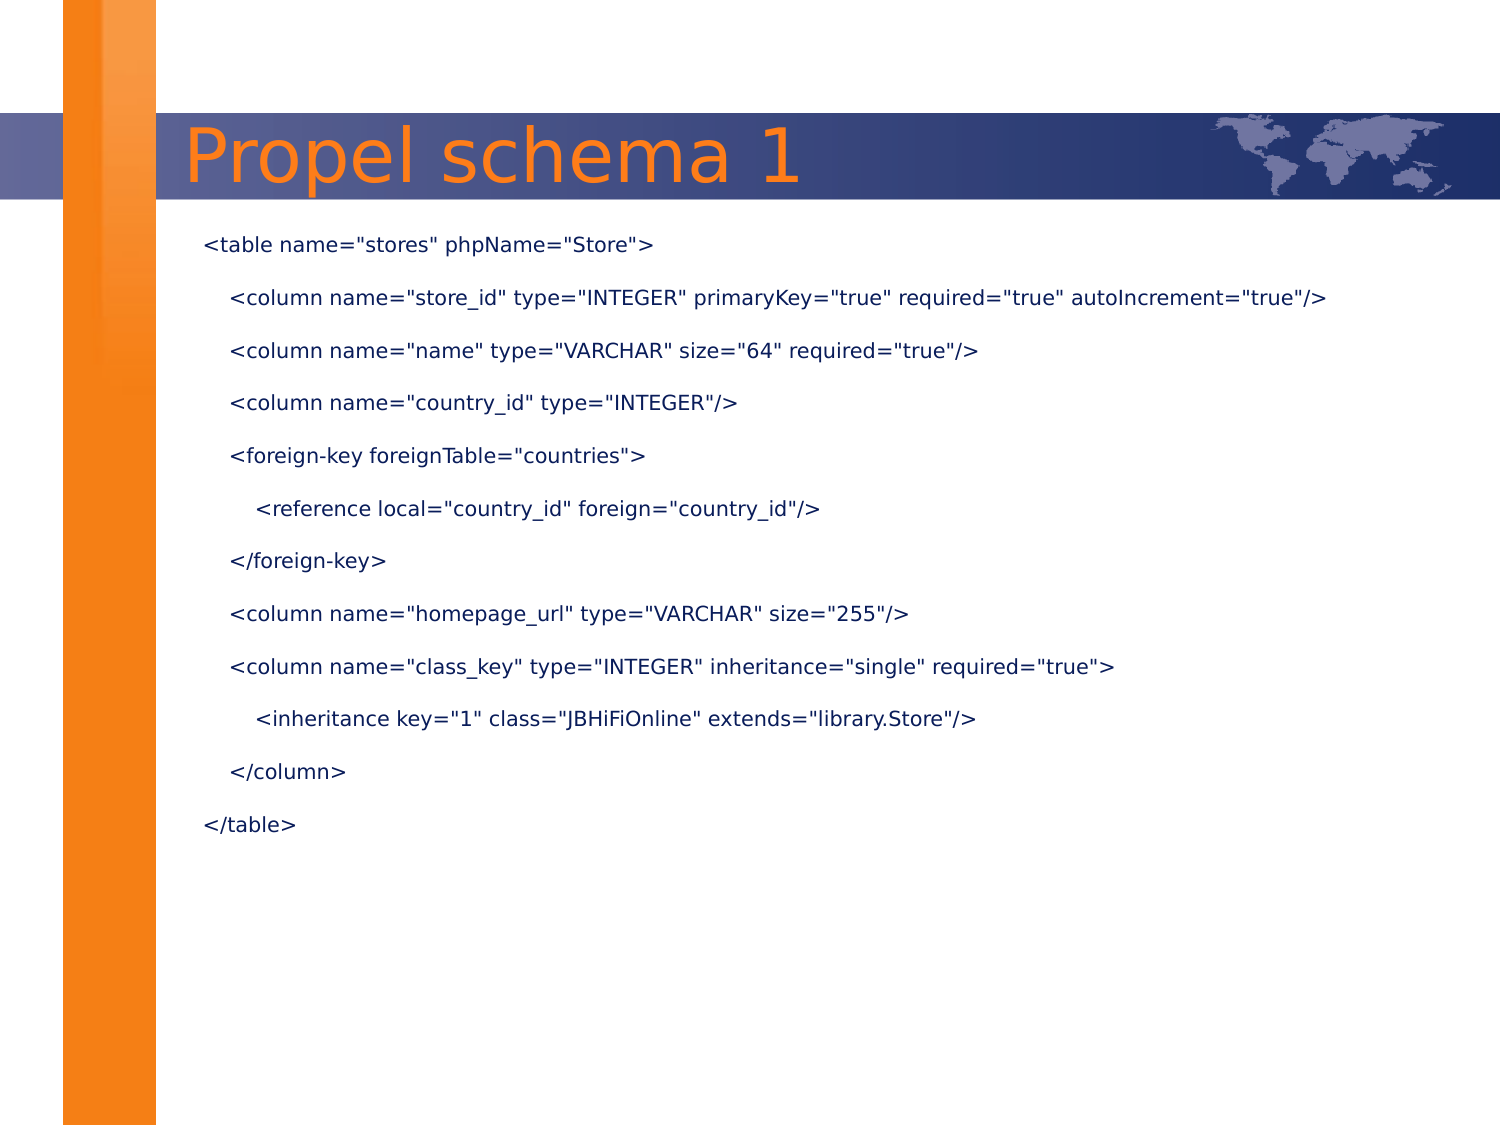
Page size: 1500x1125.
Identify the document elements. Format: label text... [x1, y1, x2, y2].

title Propel schema 1 [159, 113, 1473, 201]
list <table name="stores" phpName="Store"> <column name="store_id" type="INTEGER" primaryKey="true" required="true" autoIncrement="true"/> <column name="name" type="VARCHAR" size="64" required="true"/> <column name="country_id" type="INTEGER"/> <foreign-key foreignTable="countries"> <reference local="country_id" foreign="country_id"/> </foreign-key> <column name="homepage_url" type="VARCHAR" size="255"/> <column name="class_key" type="INTEGER" inheritance="single" required="true"> <inheritance key="1" class="JBHiFiOnline" extends="library.Store"/> </column> </table> [159, 234, 1471, 1023]
picture [0, 0, 1500, 1125]
